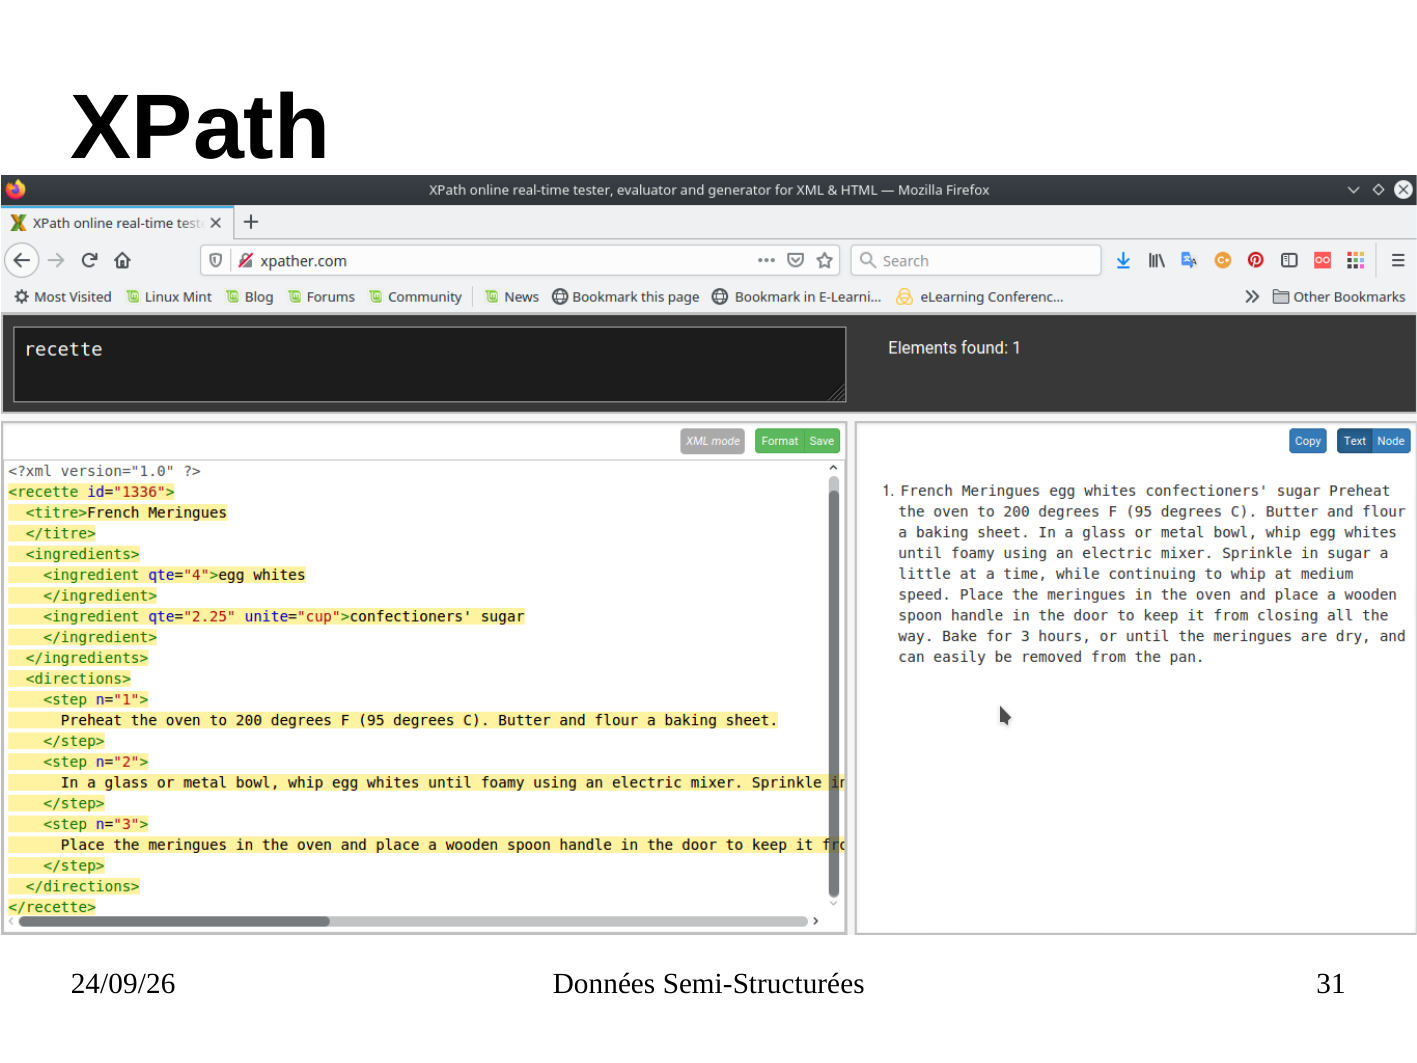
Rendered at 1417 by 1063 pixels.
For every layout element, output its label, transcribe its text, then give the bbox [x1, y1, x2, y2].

picture [1, 175, 1417, 935]
title XPath [70, 42, 1346, 175]
